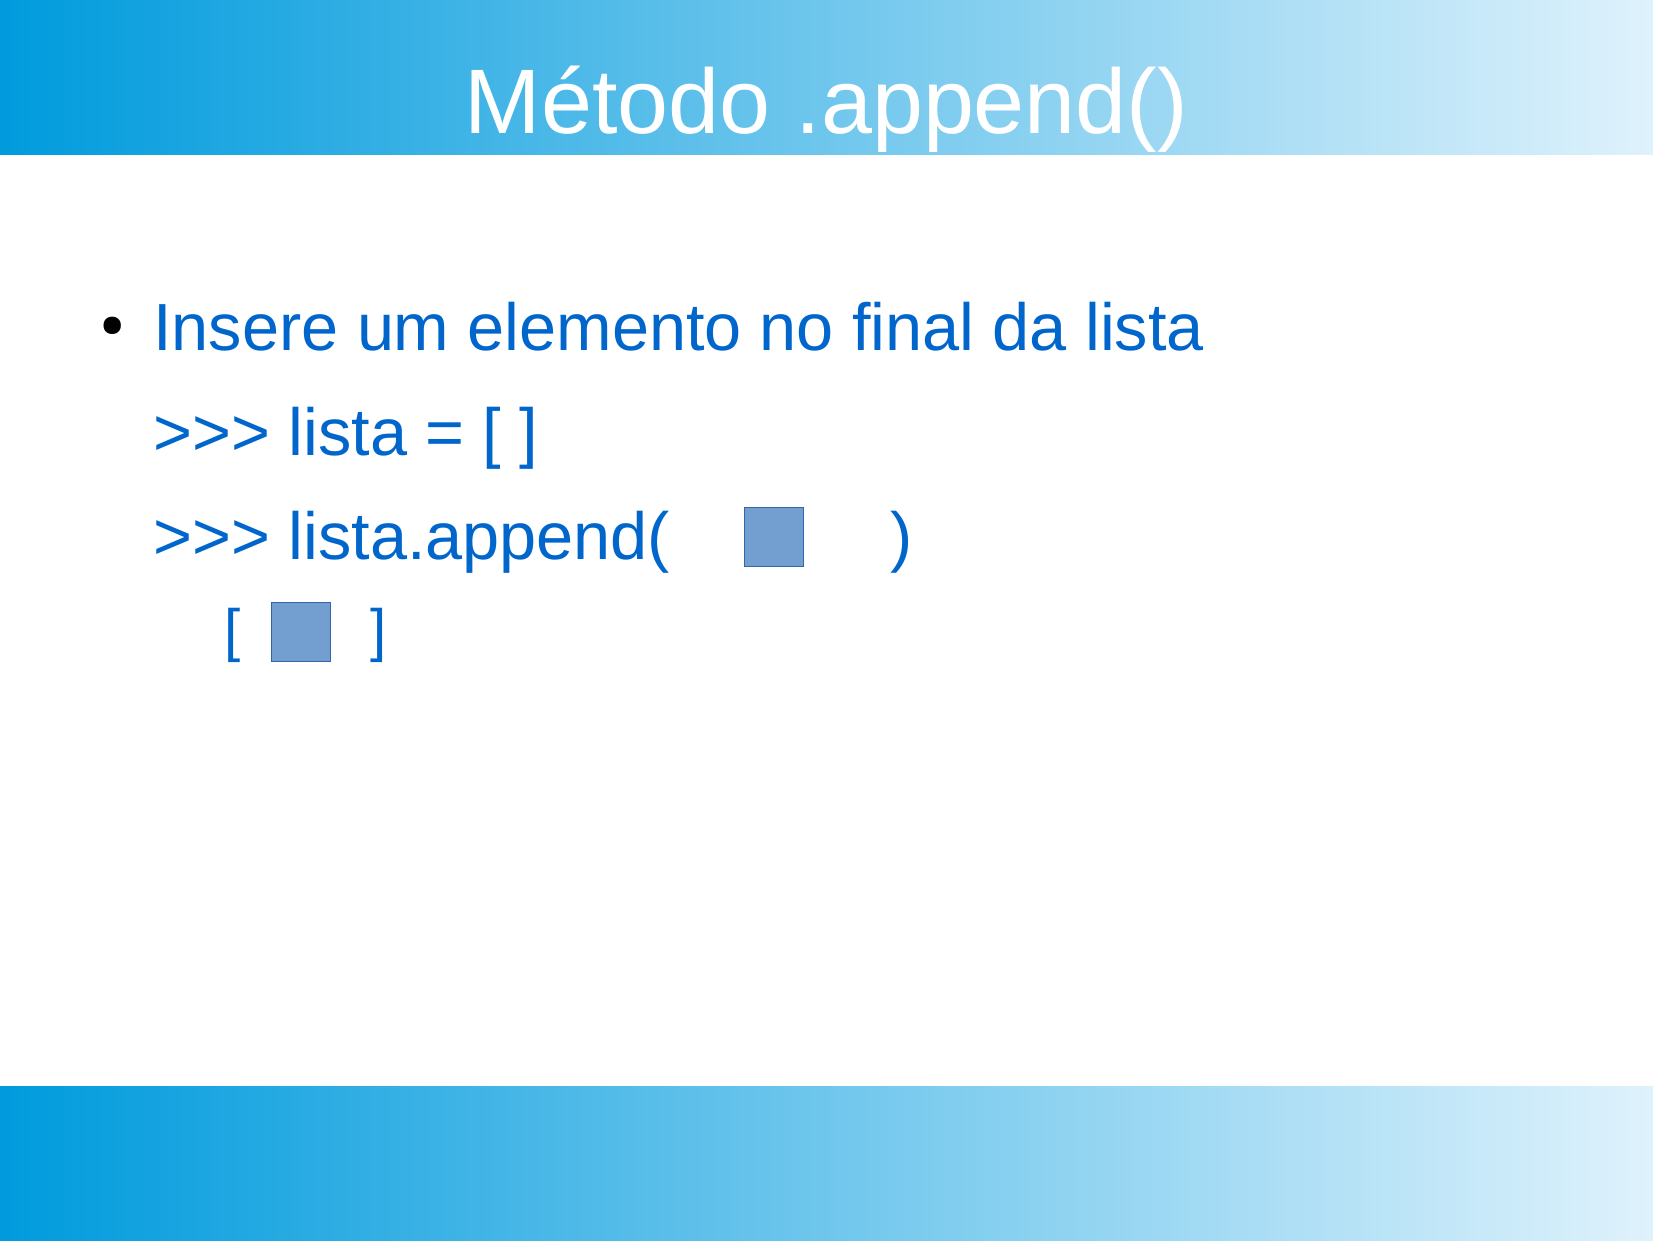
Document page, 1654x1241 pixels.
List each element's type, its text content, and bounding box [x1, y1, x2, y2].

list Insere um elemento no final da lista >>> lista = [ ] >>> lista.append( ) [ ] [82, 290, 1571, 1010]
text_box [271, 602, 331, 662]
text_box [744, 507, 804, 567]
title Método .append() [82, 49, 1571, 155]
